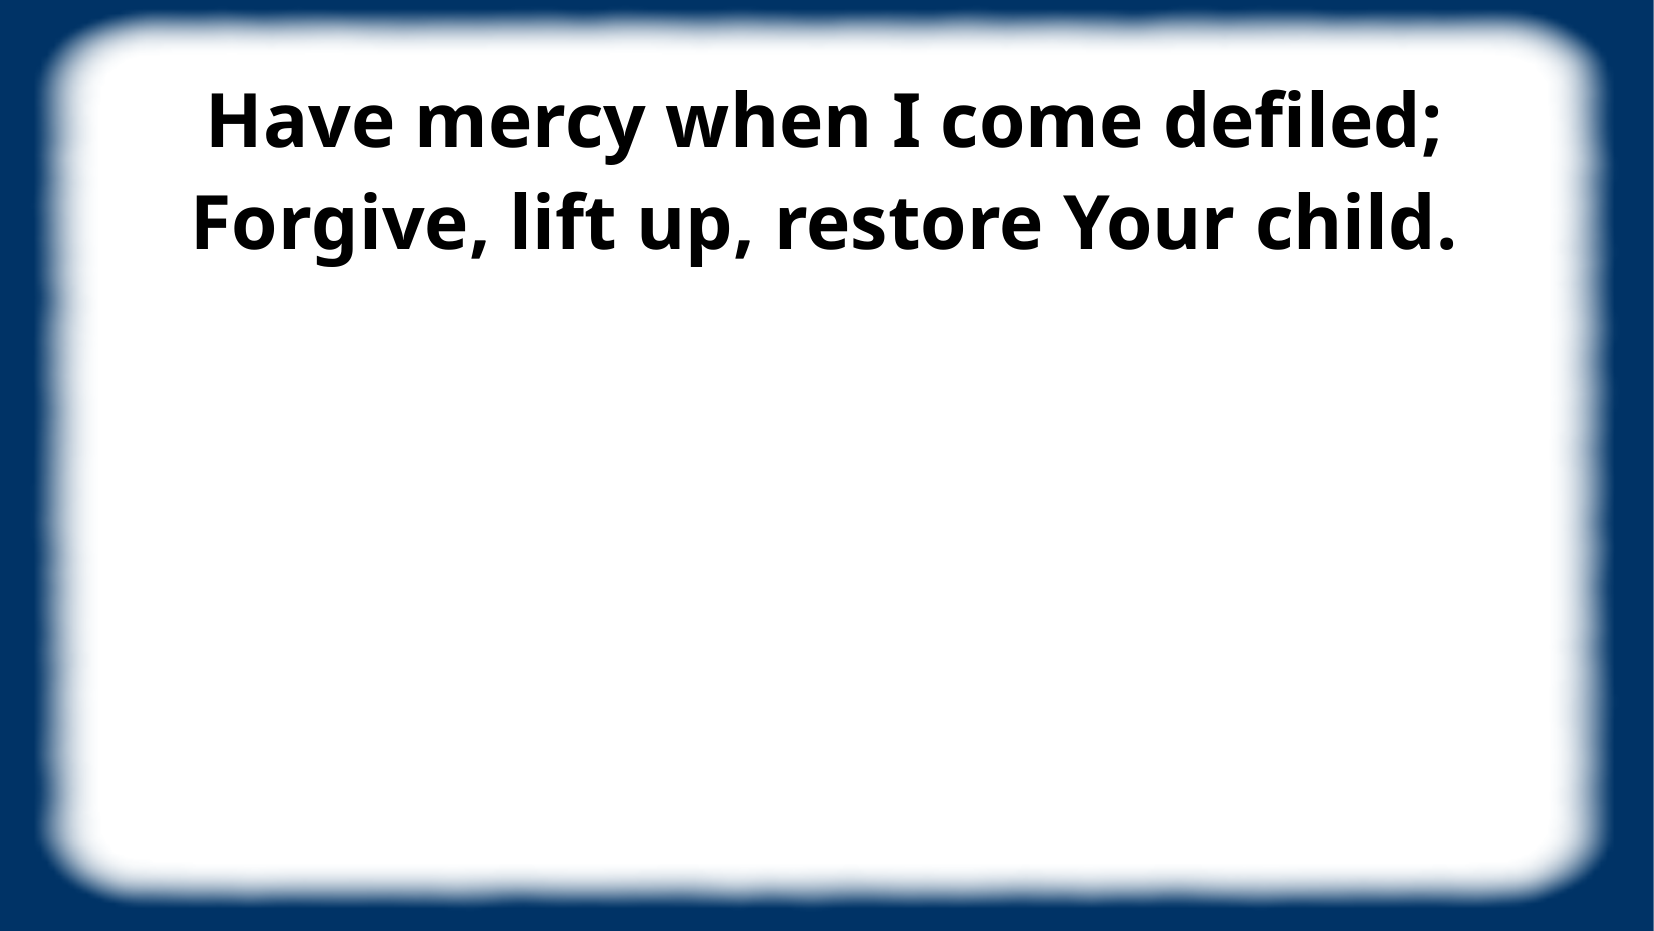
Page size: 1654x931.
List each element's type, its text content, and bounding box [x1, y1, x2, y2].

text_box Have mercy when I come defiled; Forgive, lift up, restore Your child. [90, 60, 1561, 280]
picture [0, 0, 1654, 931]
